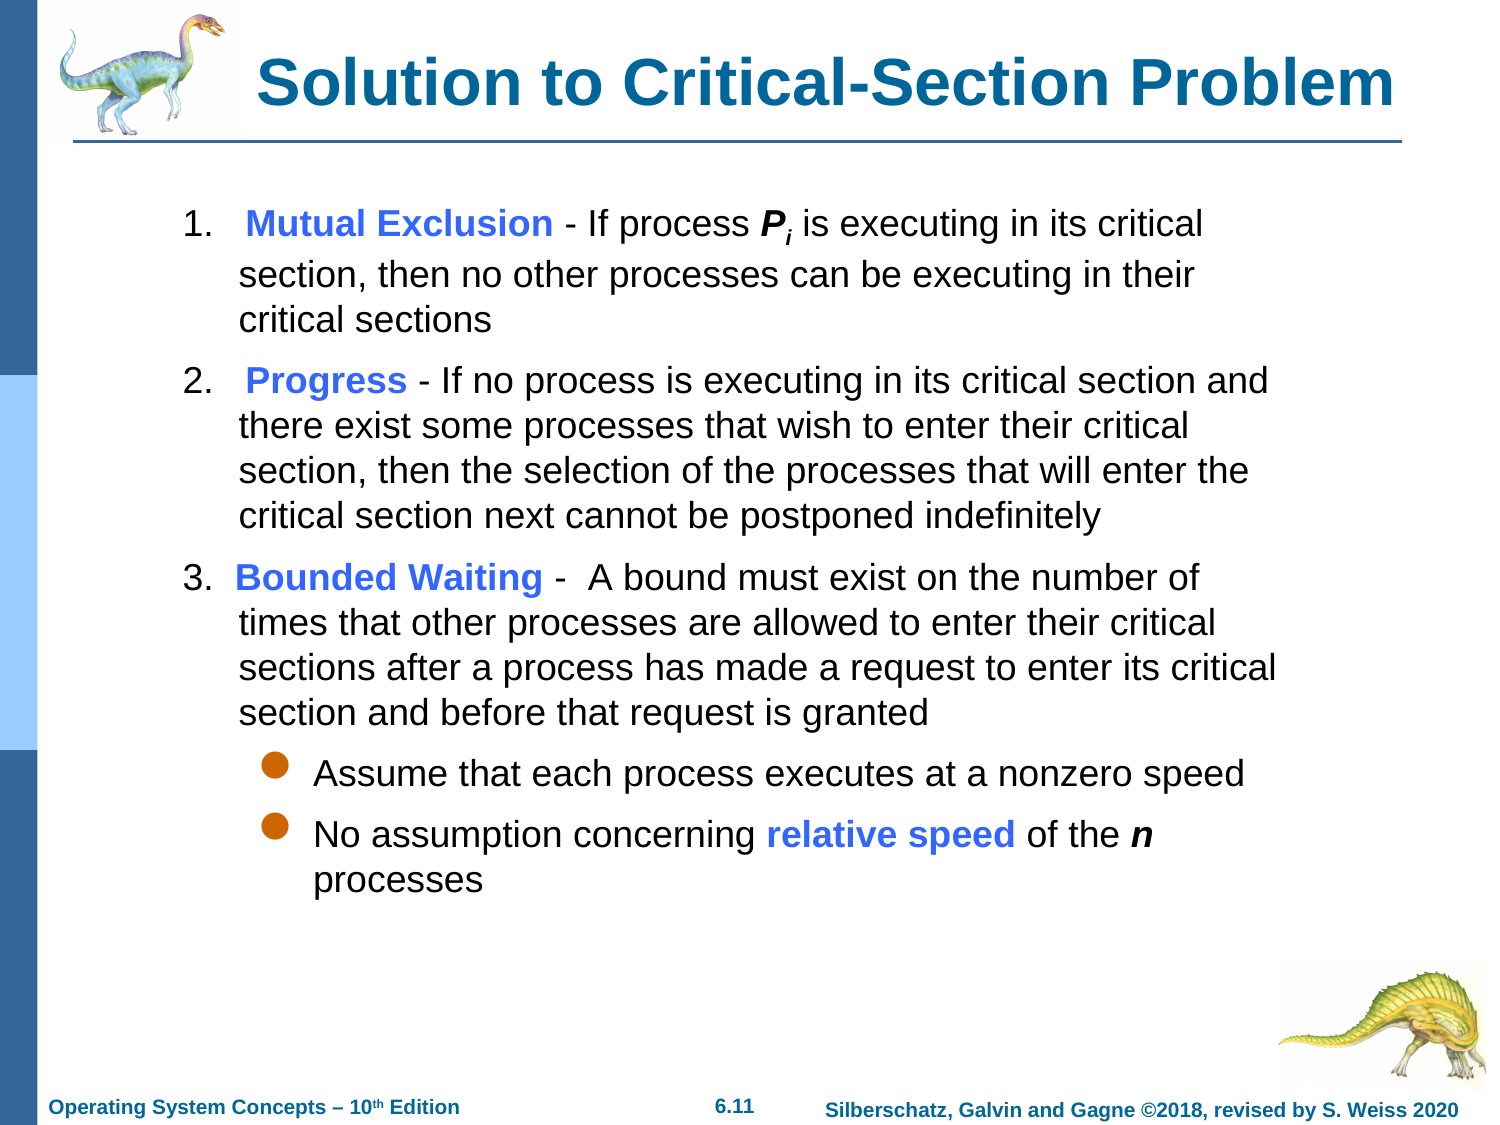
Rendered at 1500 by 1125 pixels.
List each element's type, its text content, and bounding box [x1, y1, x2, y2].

list 1. Mutual Exclusion - If process Pi is executing in its critical section, then no other processes can be executing in their critical sections 2. Progress - If no process is executing in its critical section and there exist some processes that wish to enter their critical section, then the selection of the processes that will enter the critical section next cannot be postponed indefinitely 3. Bounded Waiting - A bound must exist on the number of times that other processes are allowed to enter their critical sections after a process has made a request to enter its critical section and before that request is granted Assume that each process executes at a nonzero speed No assumption concerning relative speed of the n processes [167, 191, 1300, 935]
title Solution to Critical-Section Problem [193, 31, 1461, 127]
picture [1275, 959, 1486, 1090]
picture [46, 0, 243, 149]
